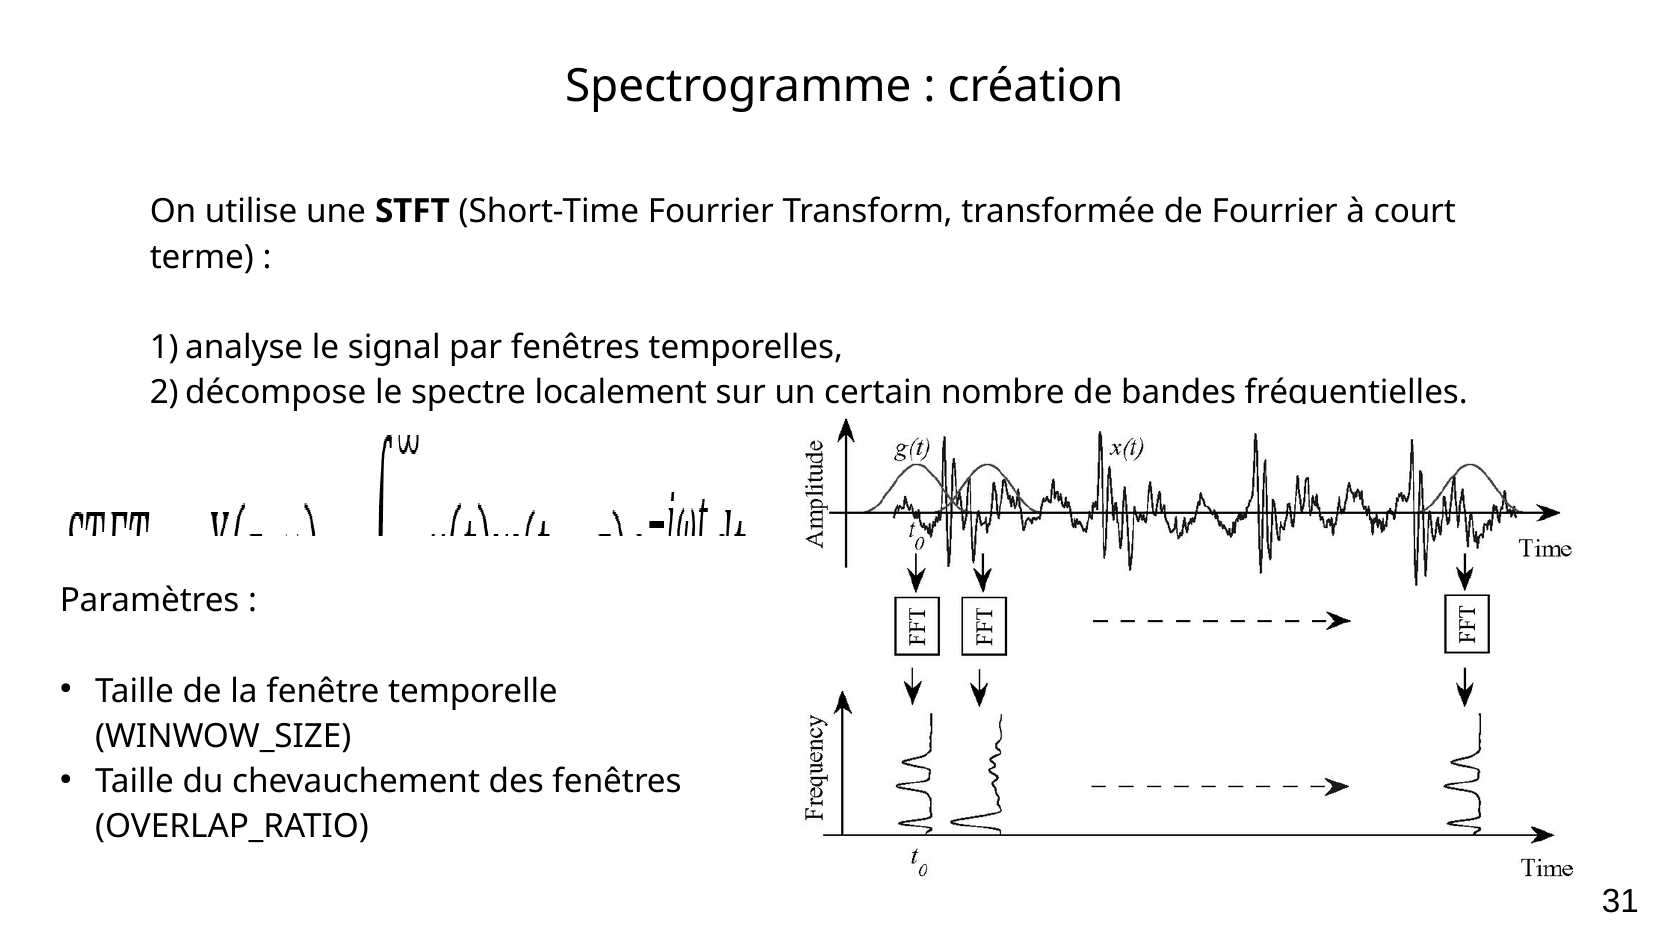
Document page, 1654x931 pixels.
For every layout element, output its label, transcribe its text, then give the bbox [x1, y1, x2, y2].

text_box On utilise une STFT (Short-Time Fourrier Transform, transformée de Fourrier à court terme) : analyse le signal par fenêtres temporelles, décompose le spectre localement sur un certain nombre de bandes fréquentielles. [135, 180, 1561, 422]
text_box Paramètres : Taille de la fenêtre temporelle (WINWOW_SIZE) Taille du chevauchement des fenêtres (OVERLAP_RATIO) [45, 568, 766, 856]
picture [60, 435, 771, 536]
picture [794, 404, 1590, 886]
text_box <number> [1024, 874, 1654, 931]
text_box Spectrogramme : création [242, 45, 1411, 136]
